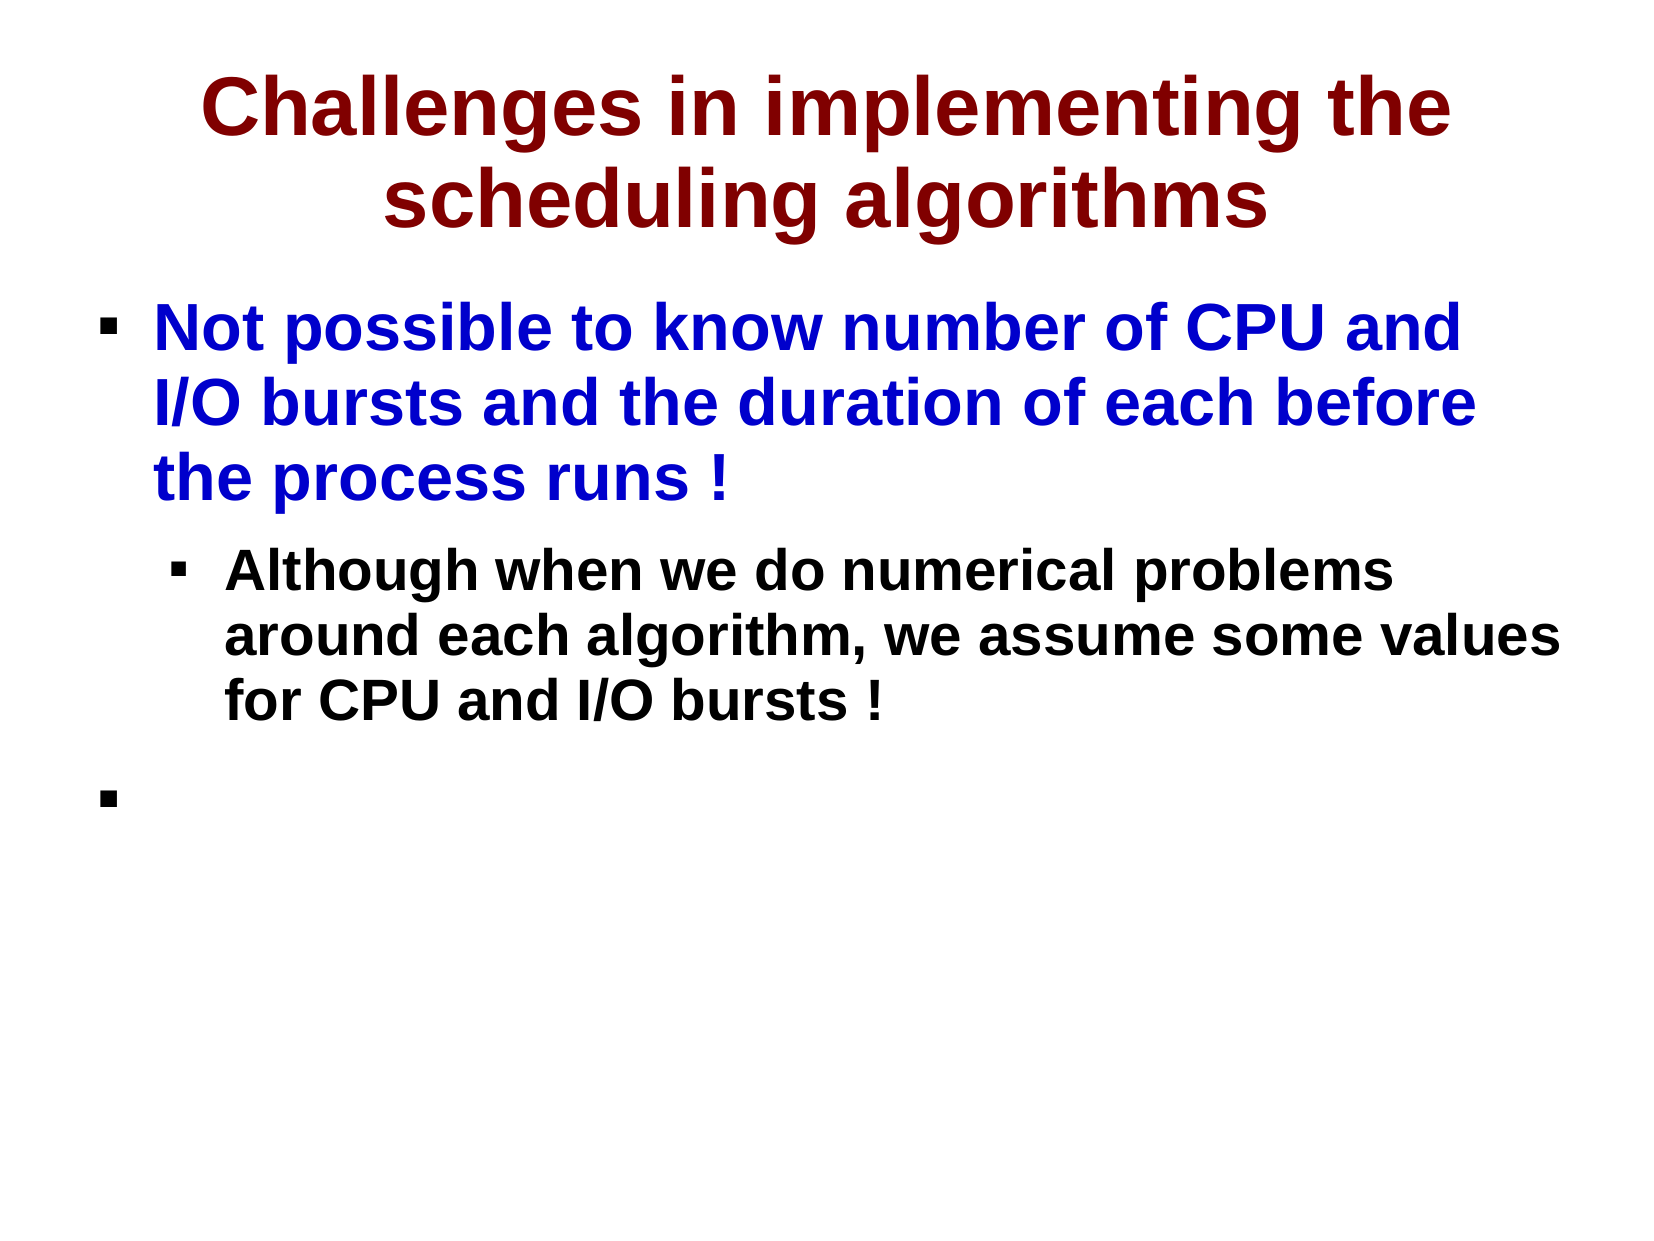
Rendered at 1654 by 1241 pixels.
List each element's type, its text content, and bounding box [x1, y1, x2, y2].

title Challenges in implementing the scheduling algorithms [82, 49, 1571, 257]
list Not possible to know number of CPU and I/O bursts and the duration of each before the process runs ! Although when we do numerical problems around each algorithm, we assume some values for CPU and I/O bursts ! [82, 290, 1571, 1010]
